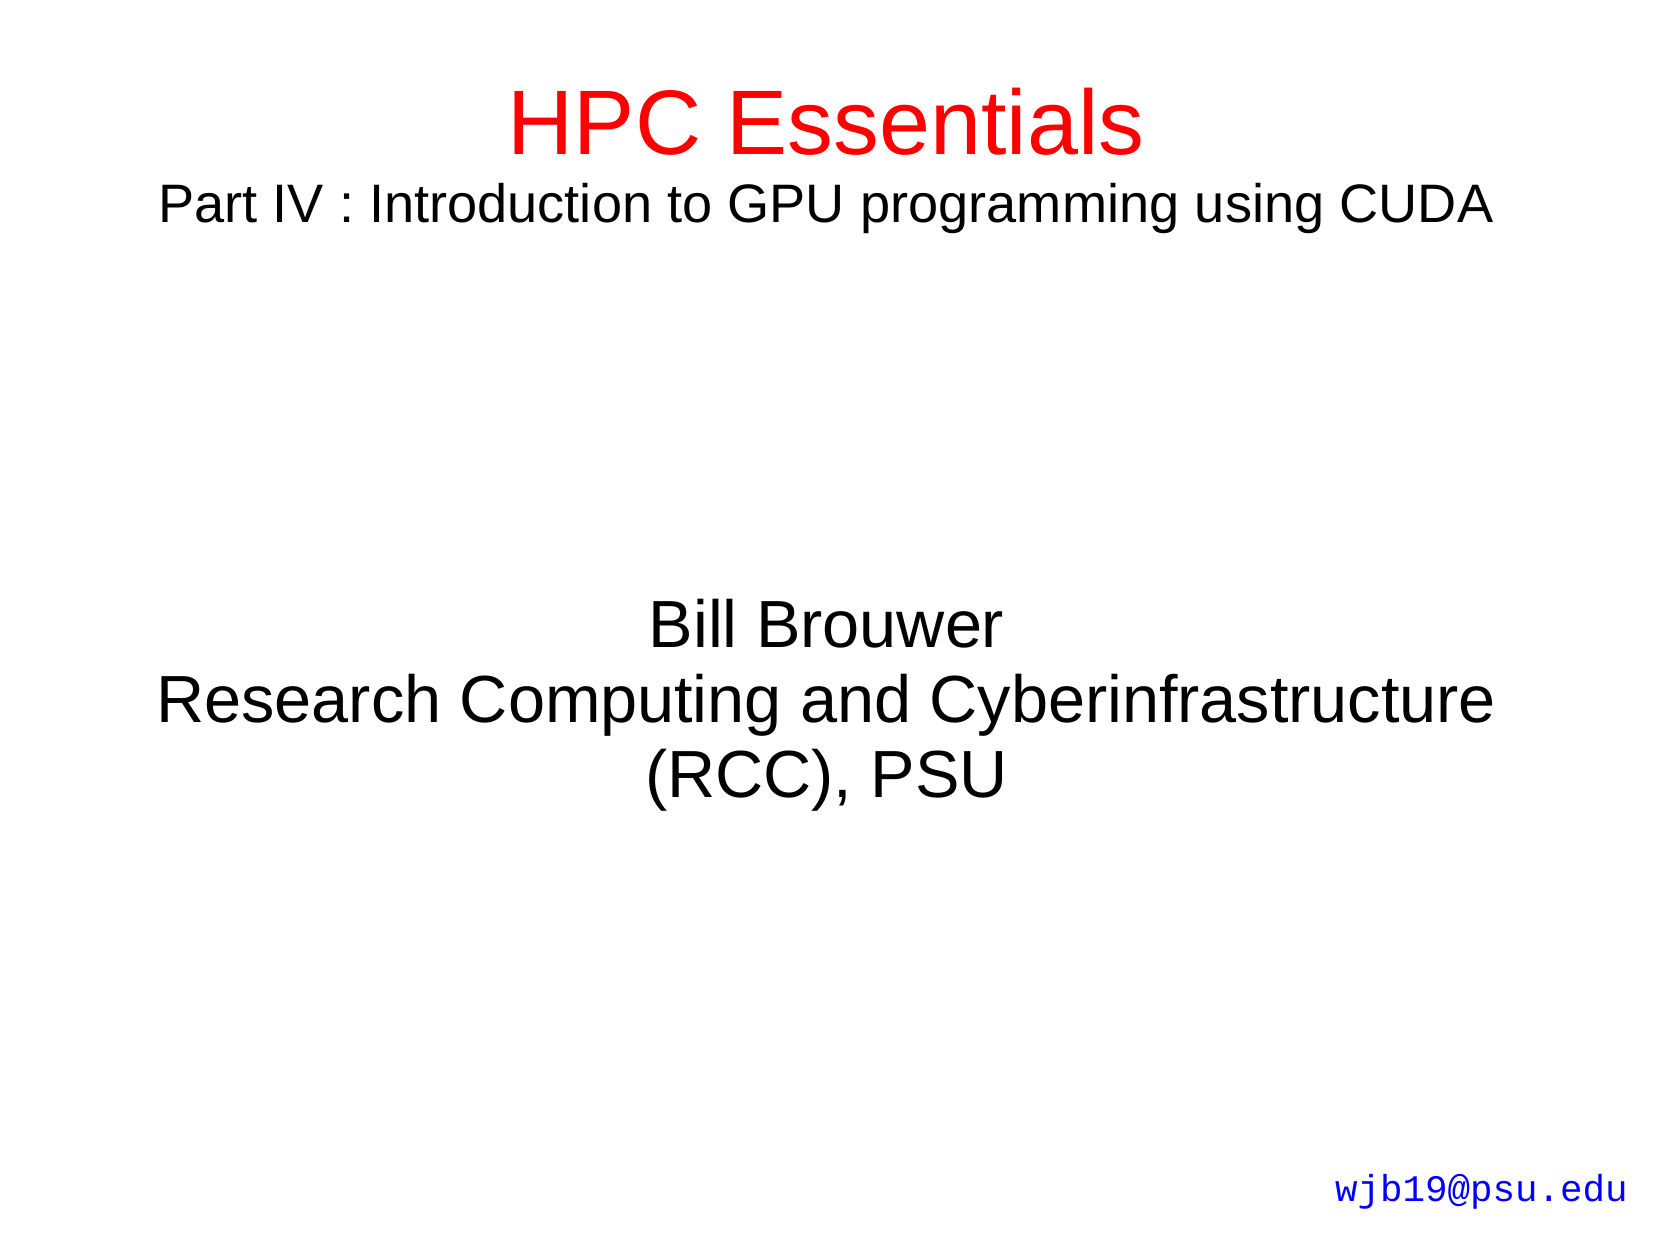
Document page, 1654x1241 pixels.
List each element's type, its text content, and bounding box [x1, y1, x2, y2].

title HPC Essentials Part IV : Introduction to GPU programming using CUDA [82, 49, 1571, 257]
subtitle Bill Brouwer Research Computing and Cyberinfrastructure (RCC), PSU [82, 290, 1571, 1109]
text_box wjb19@psu.edu [1320, 1162, 1643, 1220]
